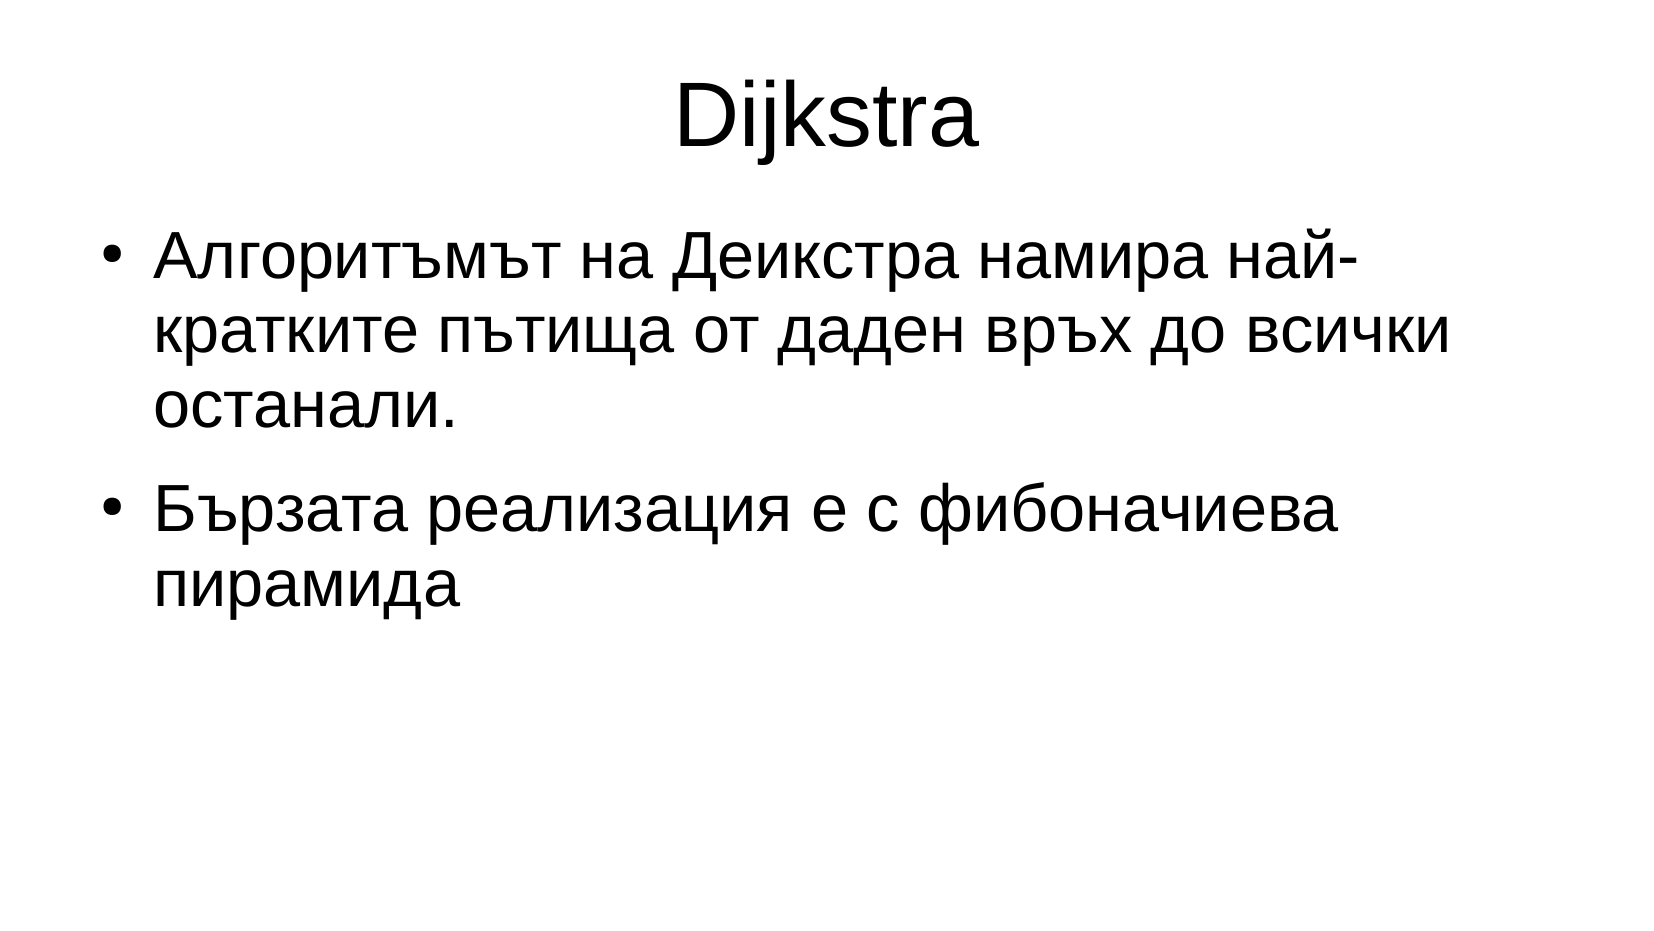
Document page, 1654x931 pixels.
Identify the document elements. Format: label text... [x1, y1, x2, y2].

list Алгоритъмът на Деикстра намира най-кратките пътища от даден връх до всички останали. Бързата реализация е с фибоначиева пирамида [82, 217, 1571, 758]
title Dijkstra [82, 37, 1571, 193]
